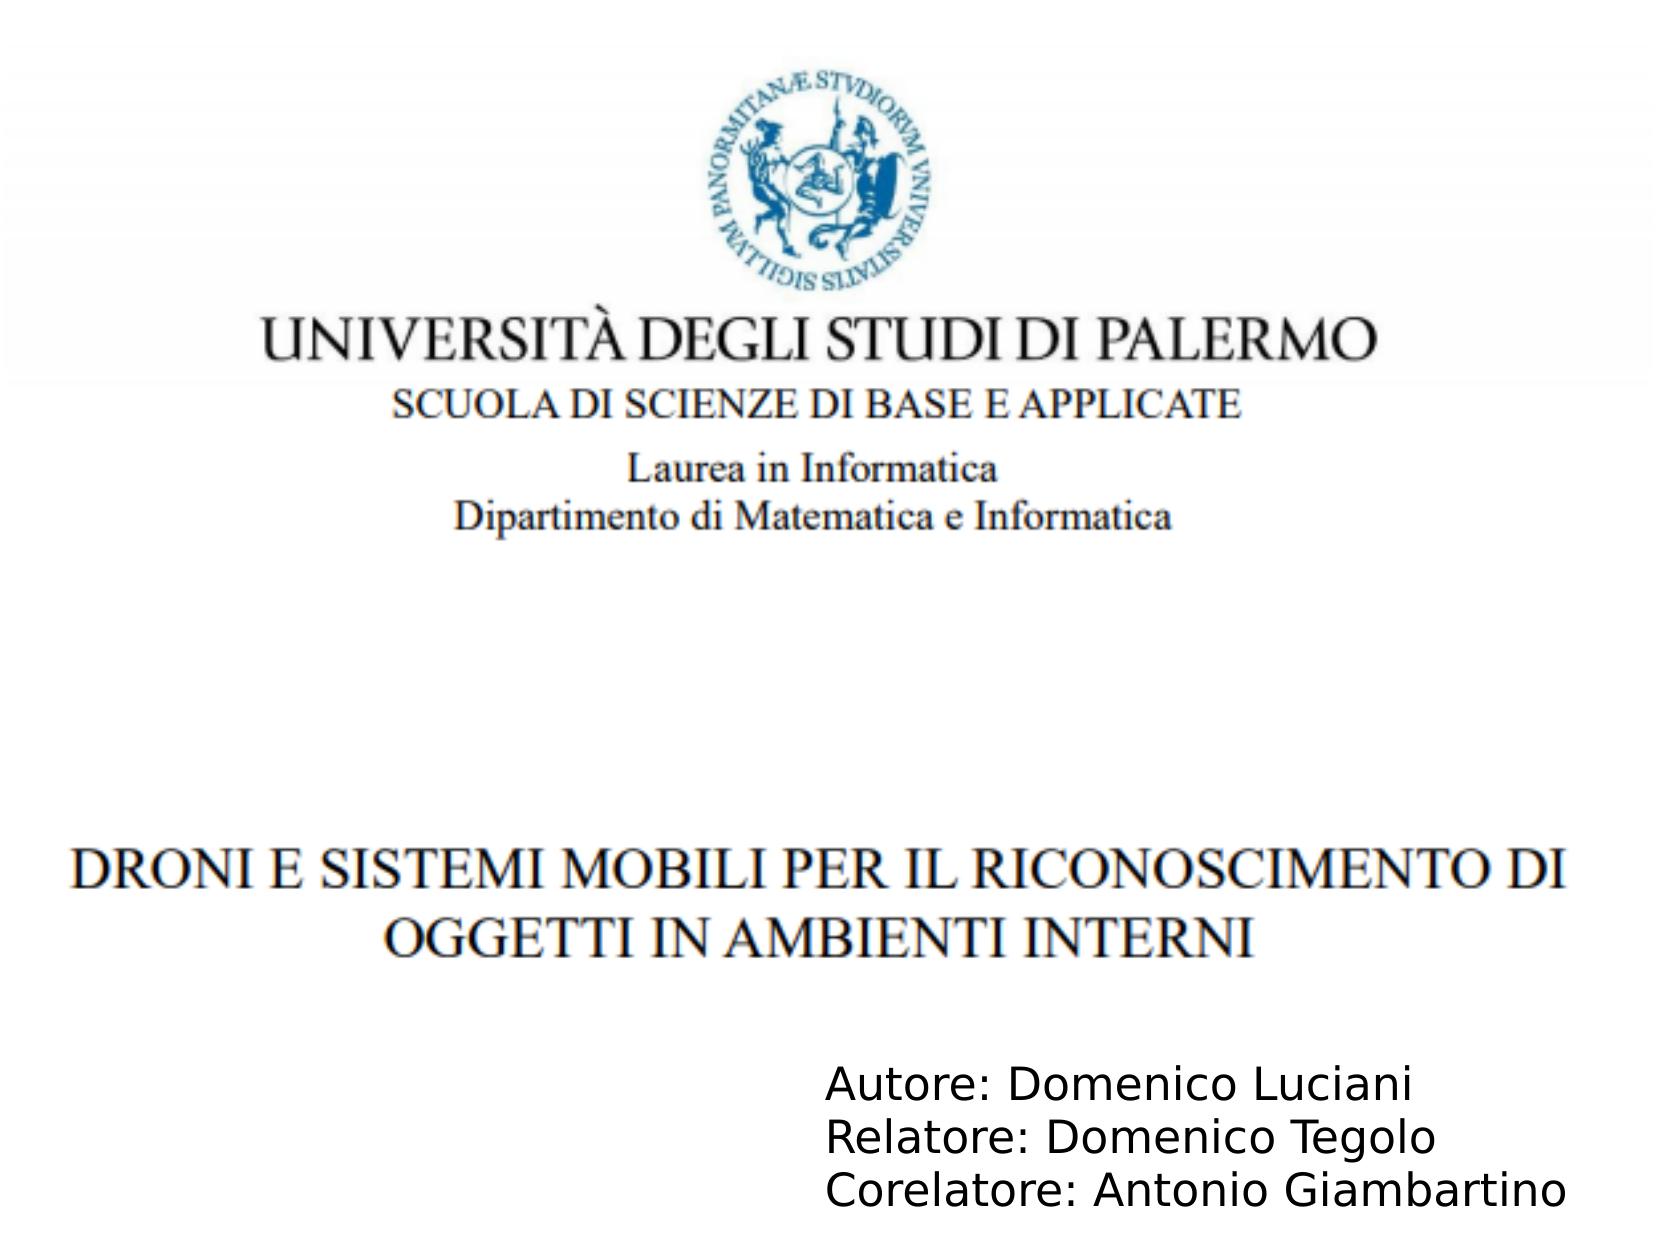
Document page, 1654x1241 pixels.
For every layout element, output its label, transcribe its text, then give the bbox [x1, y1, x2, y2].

picture [3, 15, 1654, 1059]
text_box Autore: Domenico Luciani Relatore: Domenico Tegolo Corelatore: Antonio Giambartino [810, 1050, 1632, 1225]
